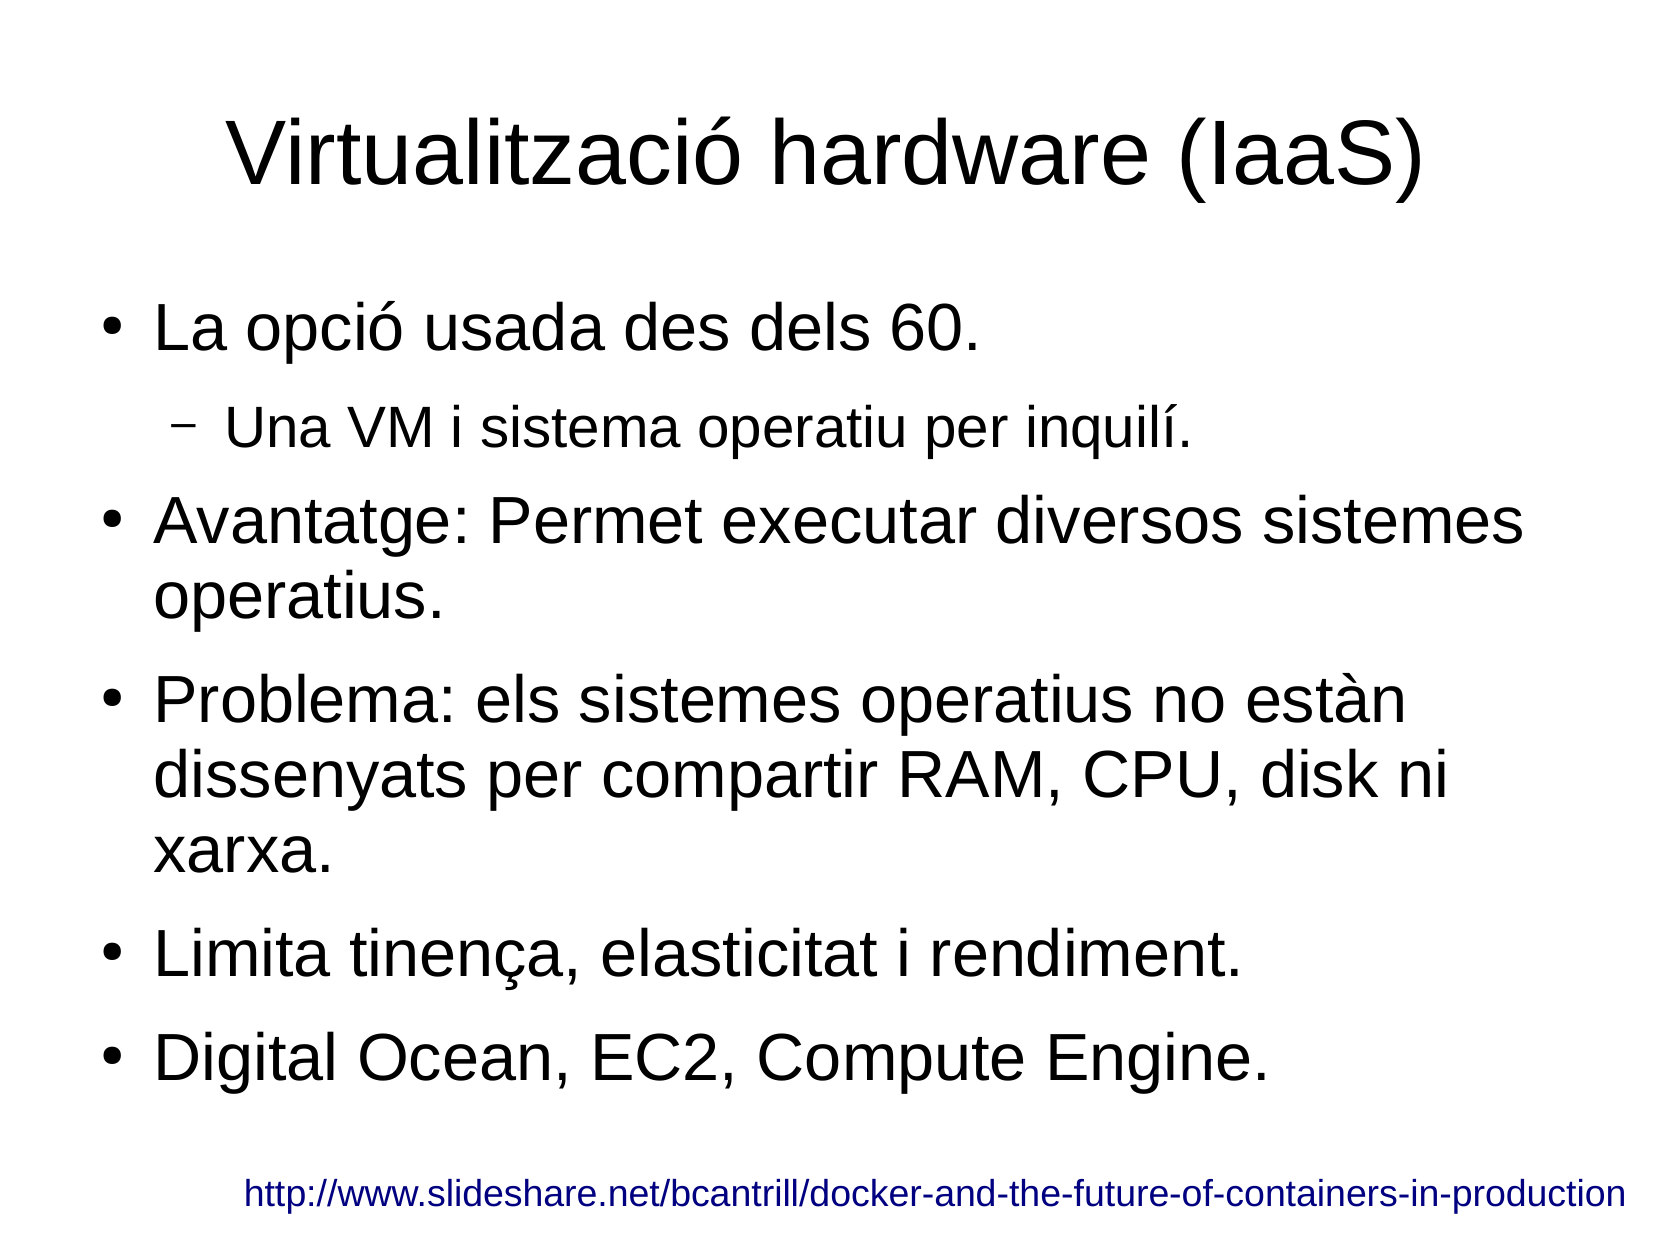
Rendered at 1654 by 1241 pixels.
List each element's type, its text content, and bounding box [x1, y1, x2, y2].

list La opció usada des dels 60. Una VM i sistema operatiu per inquilí. Avantatge: Permet executar diversos sistemes operatius. Problema: els sistemes operatius no estàn dissenyats per compartir RAM, CPU, disk ni xarxa. Limita tinença, elasticitat i rendiment. Digital Ocean, EC2, Compute Engine. [82, 290, 1571, 1109]
title Virtualització hardware (IaaS) [82, 49, 1571, 257]
text_box http://www.slideshare.net/bcantrill/docker-and-the-future-of-containers-in-production [23, 1165, 1642, 1229]
